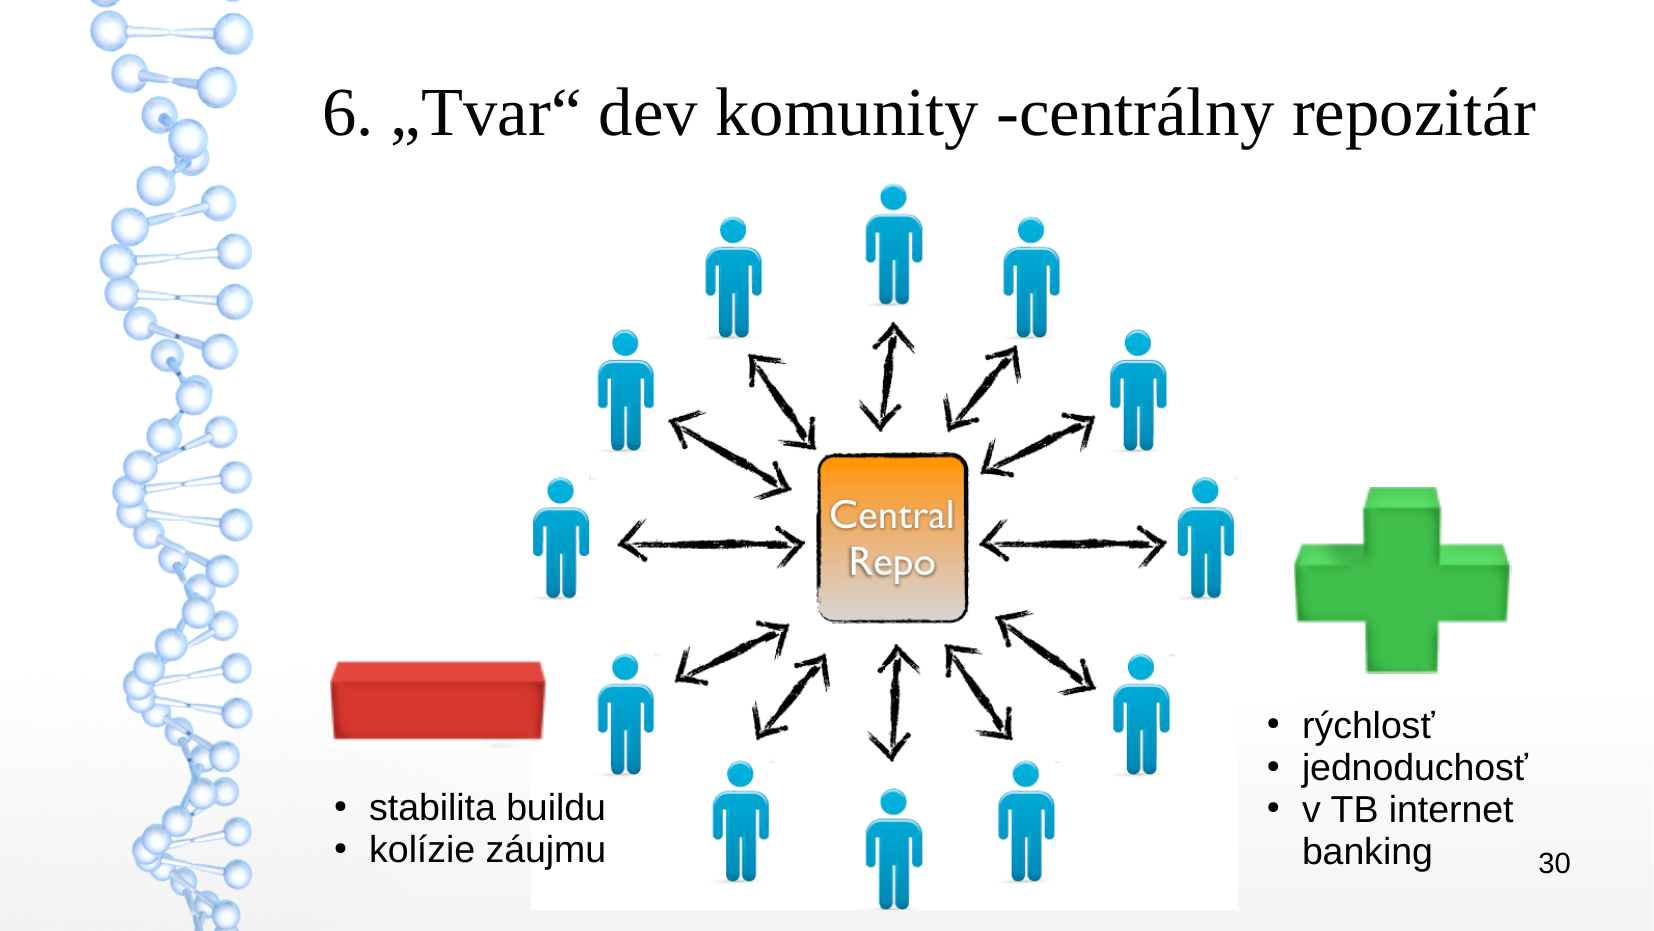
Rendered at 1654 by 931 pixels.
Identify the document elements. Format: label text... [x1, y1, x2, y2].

title 6. „Tvar“ dev komunity -centrálny repozitár [265, 35, 1595, 189]
text_box stabilita buildu kolízie záujmu [318, 779, 638, 879]
picture [0, 0, 1654, 931]
text_box rýchlosť jednoduchosť v TB internet banking [1251, 696, 1560, 880]
